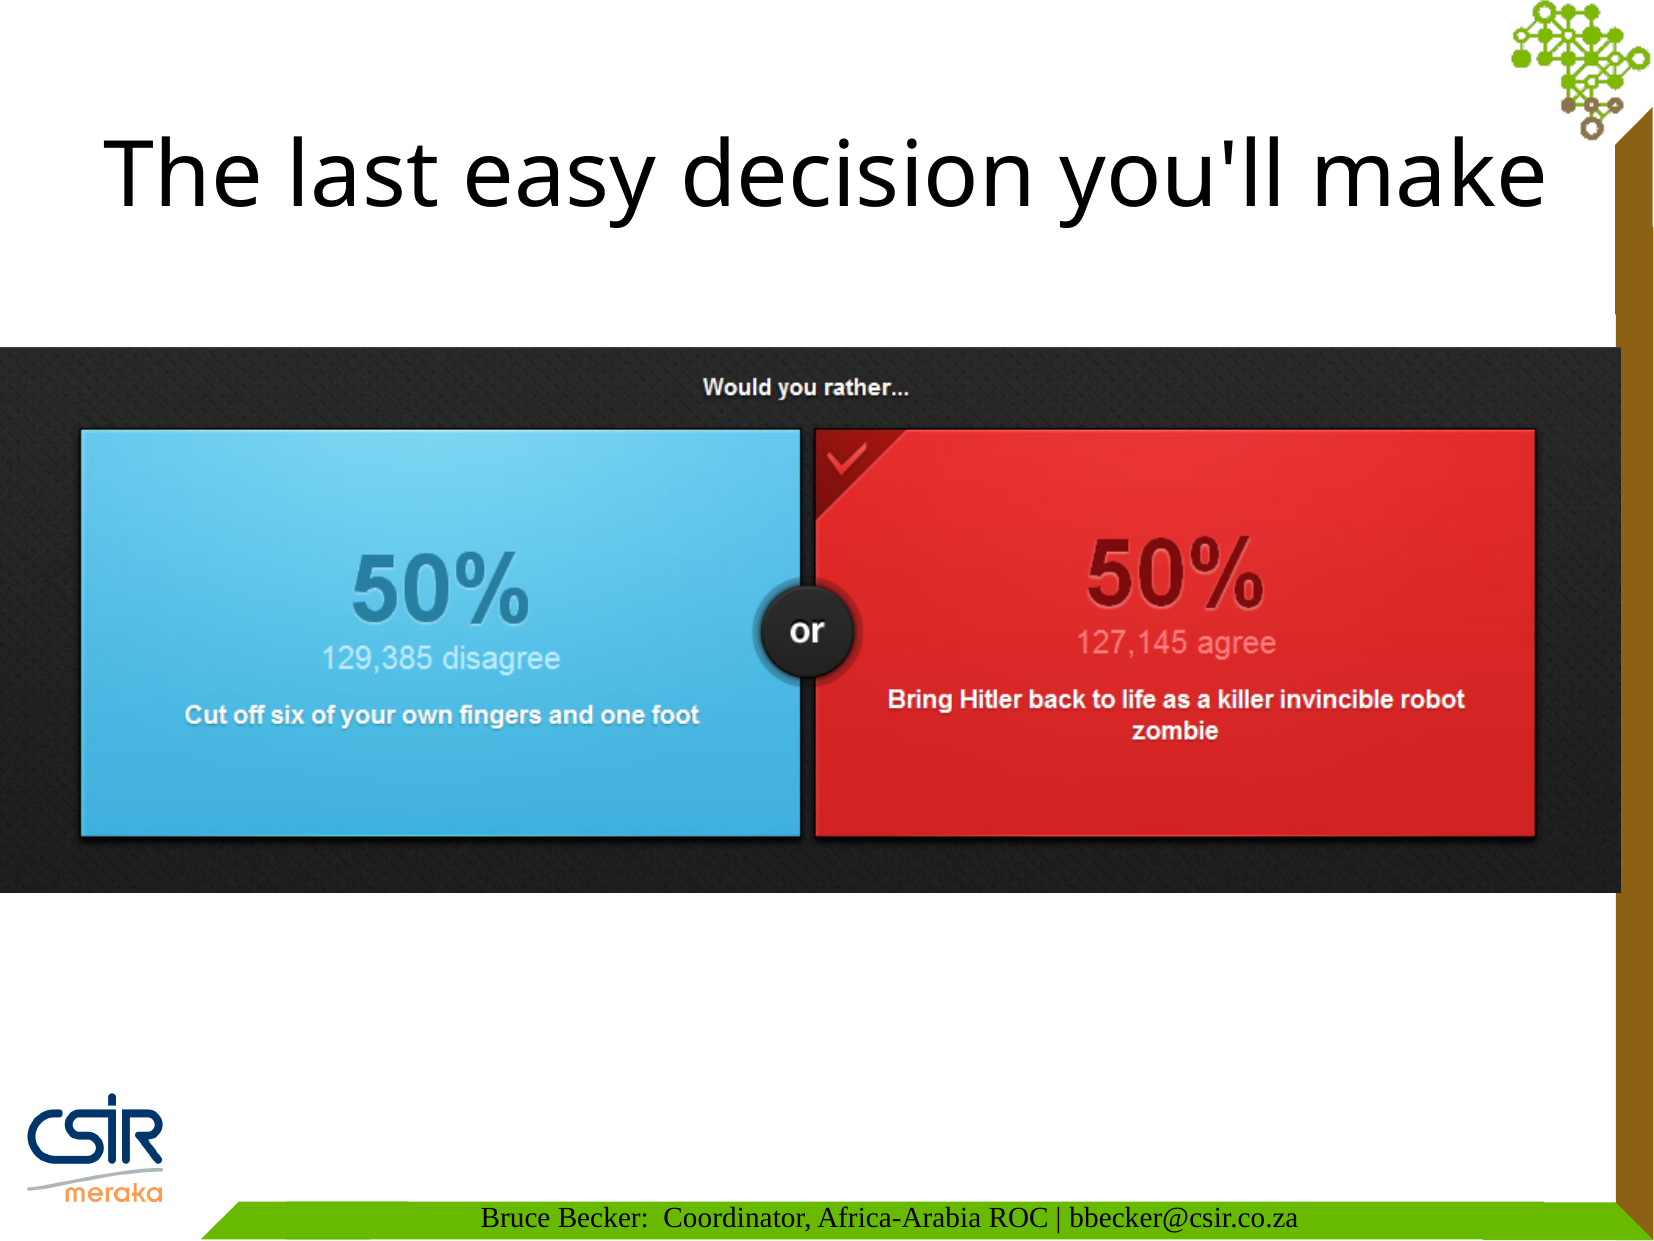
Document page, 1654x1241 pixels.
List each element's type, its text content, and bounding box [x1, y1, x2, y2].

title The last easy decision you'll make [82, 67, 1571, 275]
picture [0, 347, 1621, 893]
picture [1503, 0, 1654, 144]
picture [12, 1074, 178, 1225]
